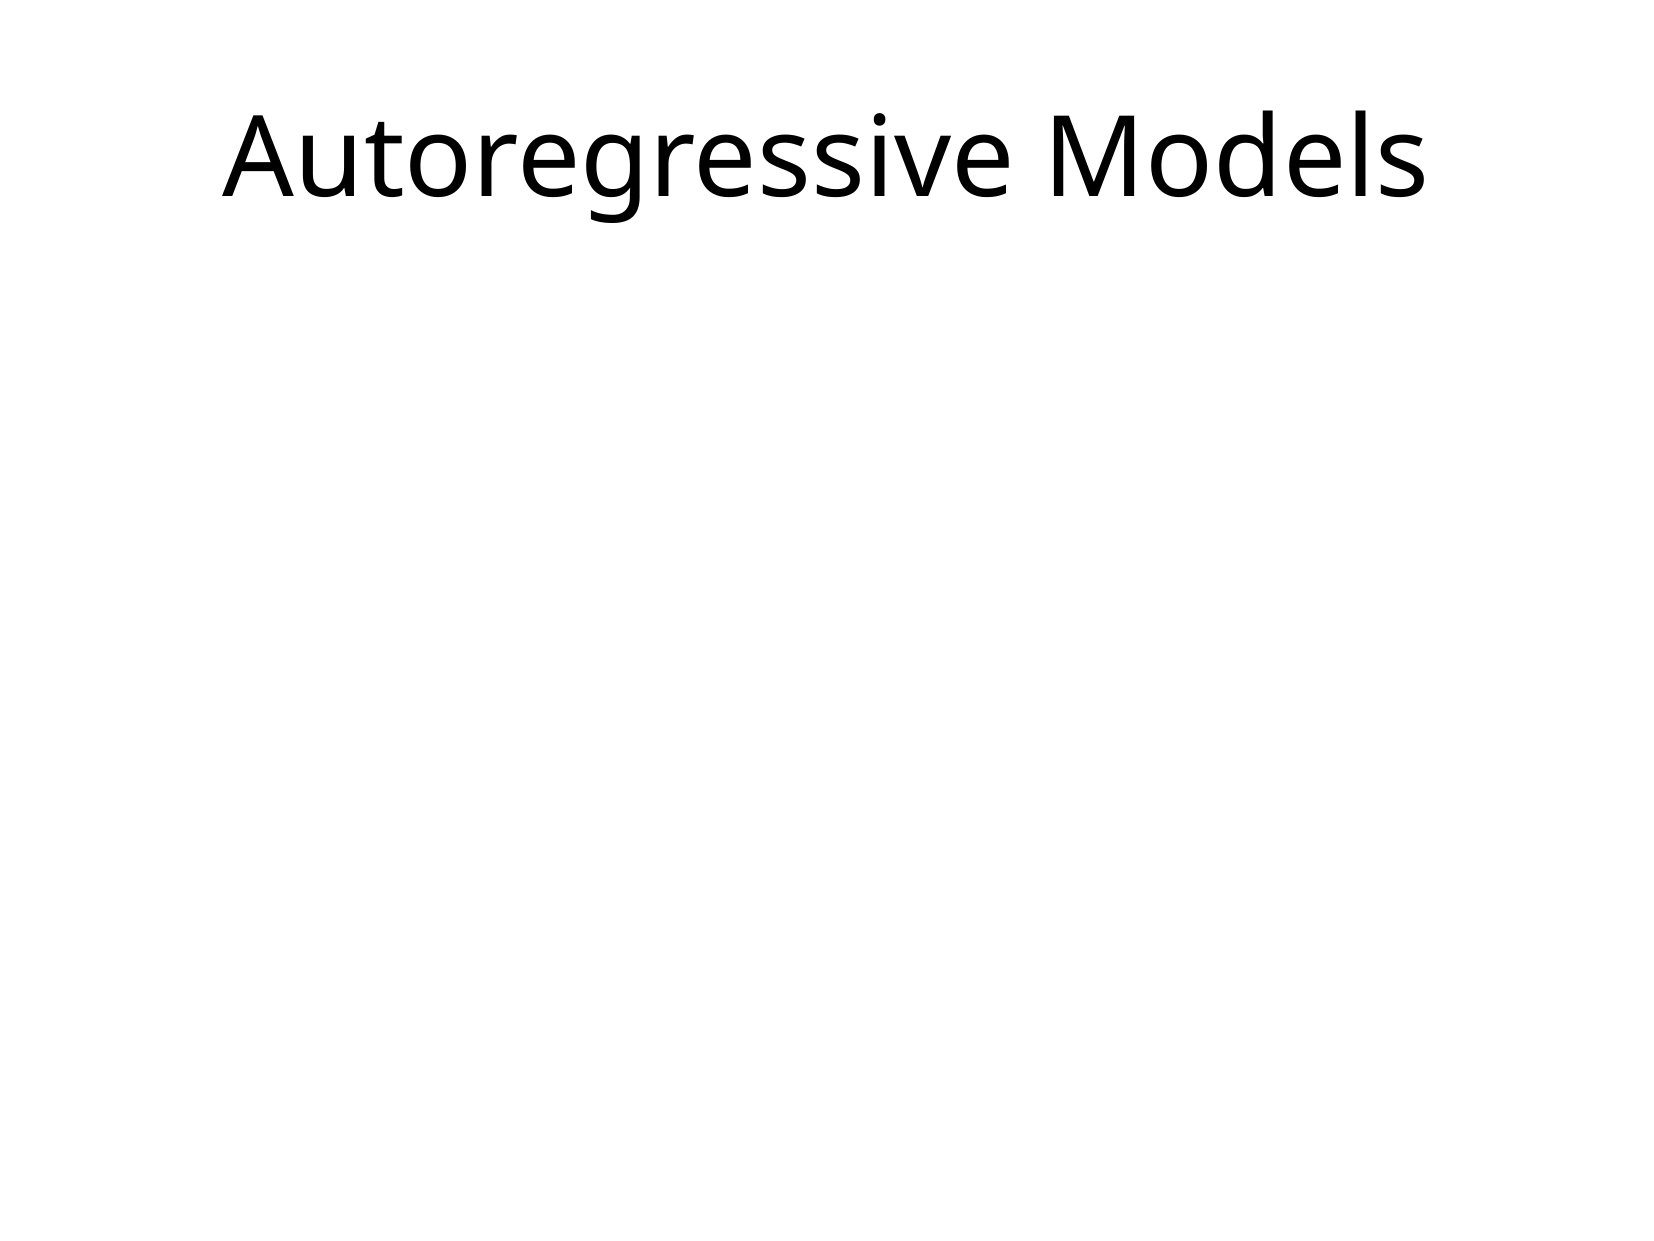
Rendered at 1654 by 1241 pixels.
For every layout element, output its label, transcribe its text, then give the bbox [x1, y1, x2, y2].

title Autoregressive Models [82, 49, 1571, 257]
